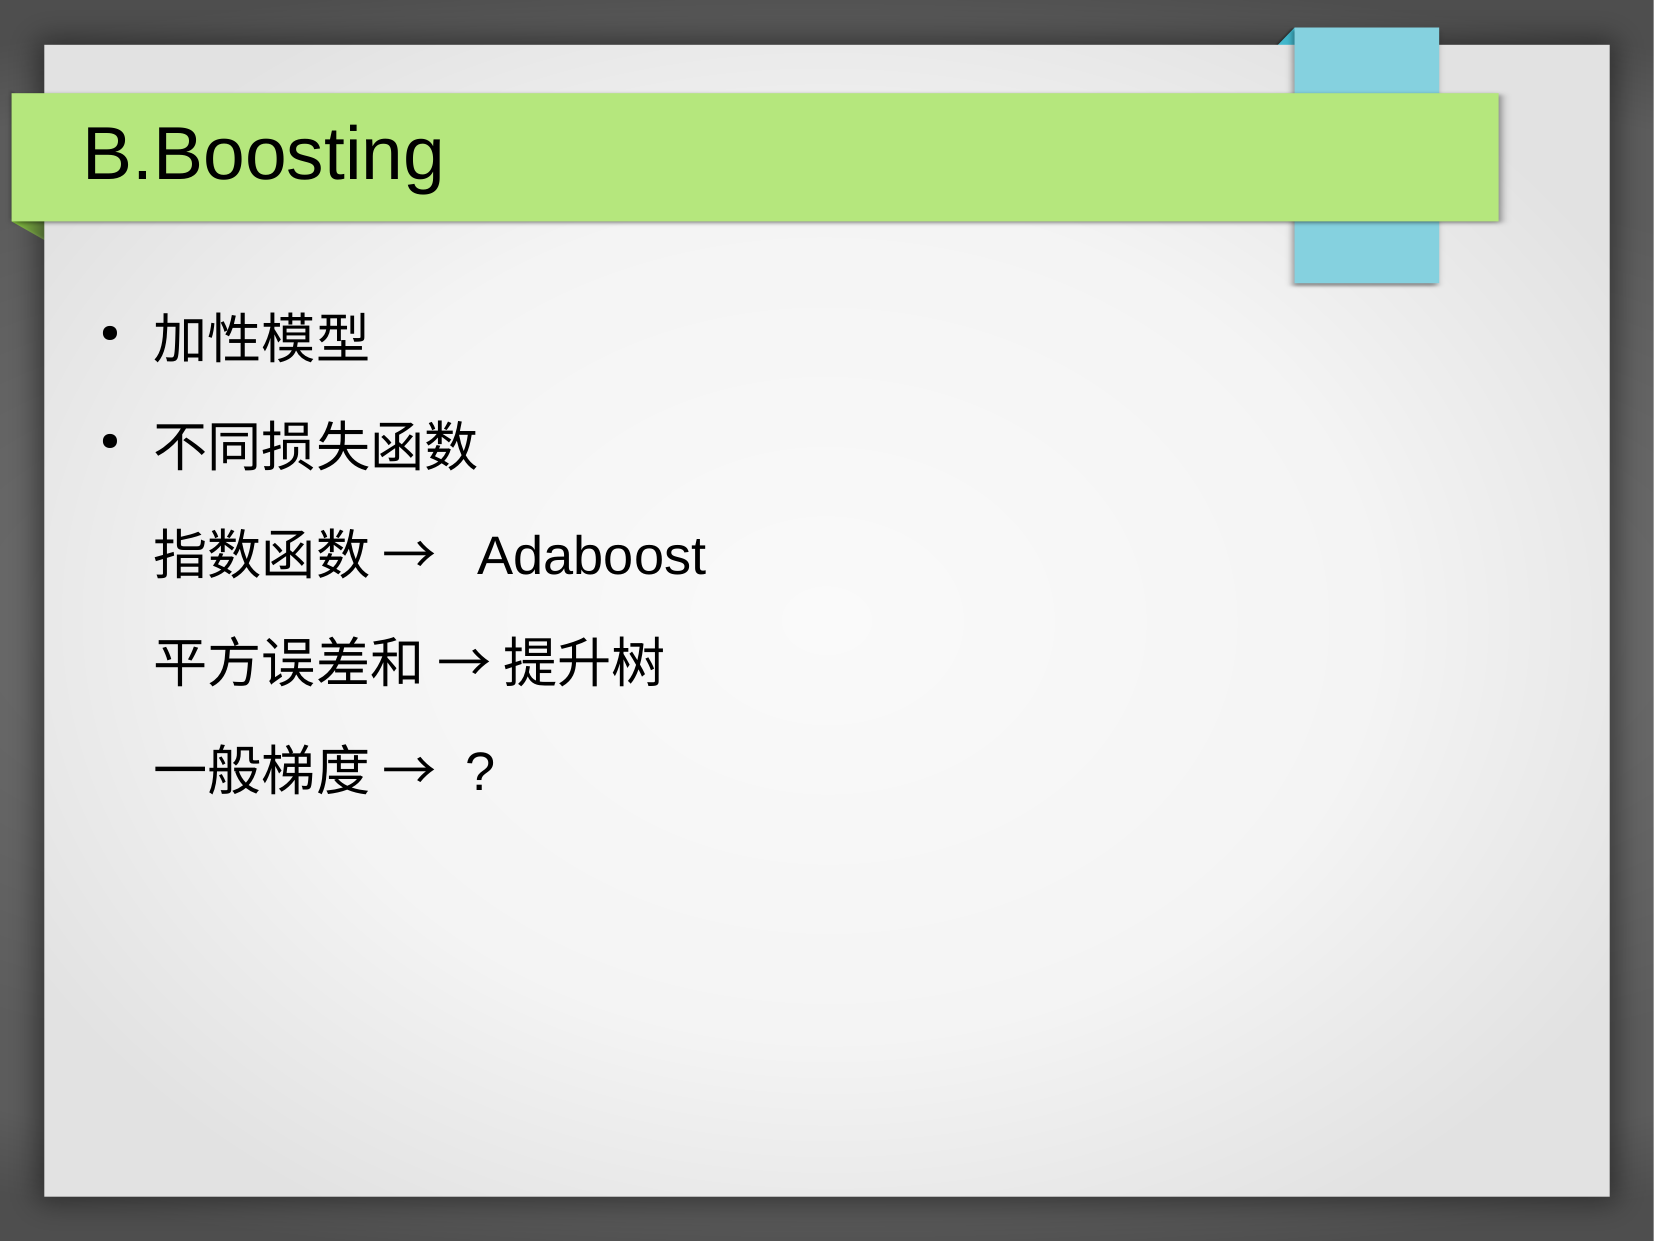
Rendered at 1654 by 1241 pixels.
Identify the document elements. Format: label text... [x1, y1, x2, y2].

picture [0, 0, 1654, 1241]
list 加性模型 不同损失函数 指数函数 → Adaboost 平方误差和 → 提升树 一般梯度 → ? [82, 295, 1571, 1015]
title B.Boosting [82, 94, 1264, 213]
